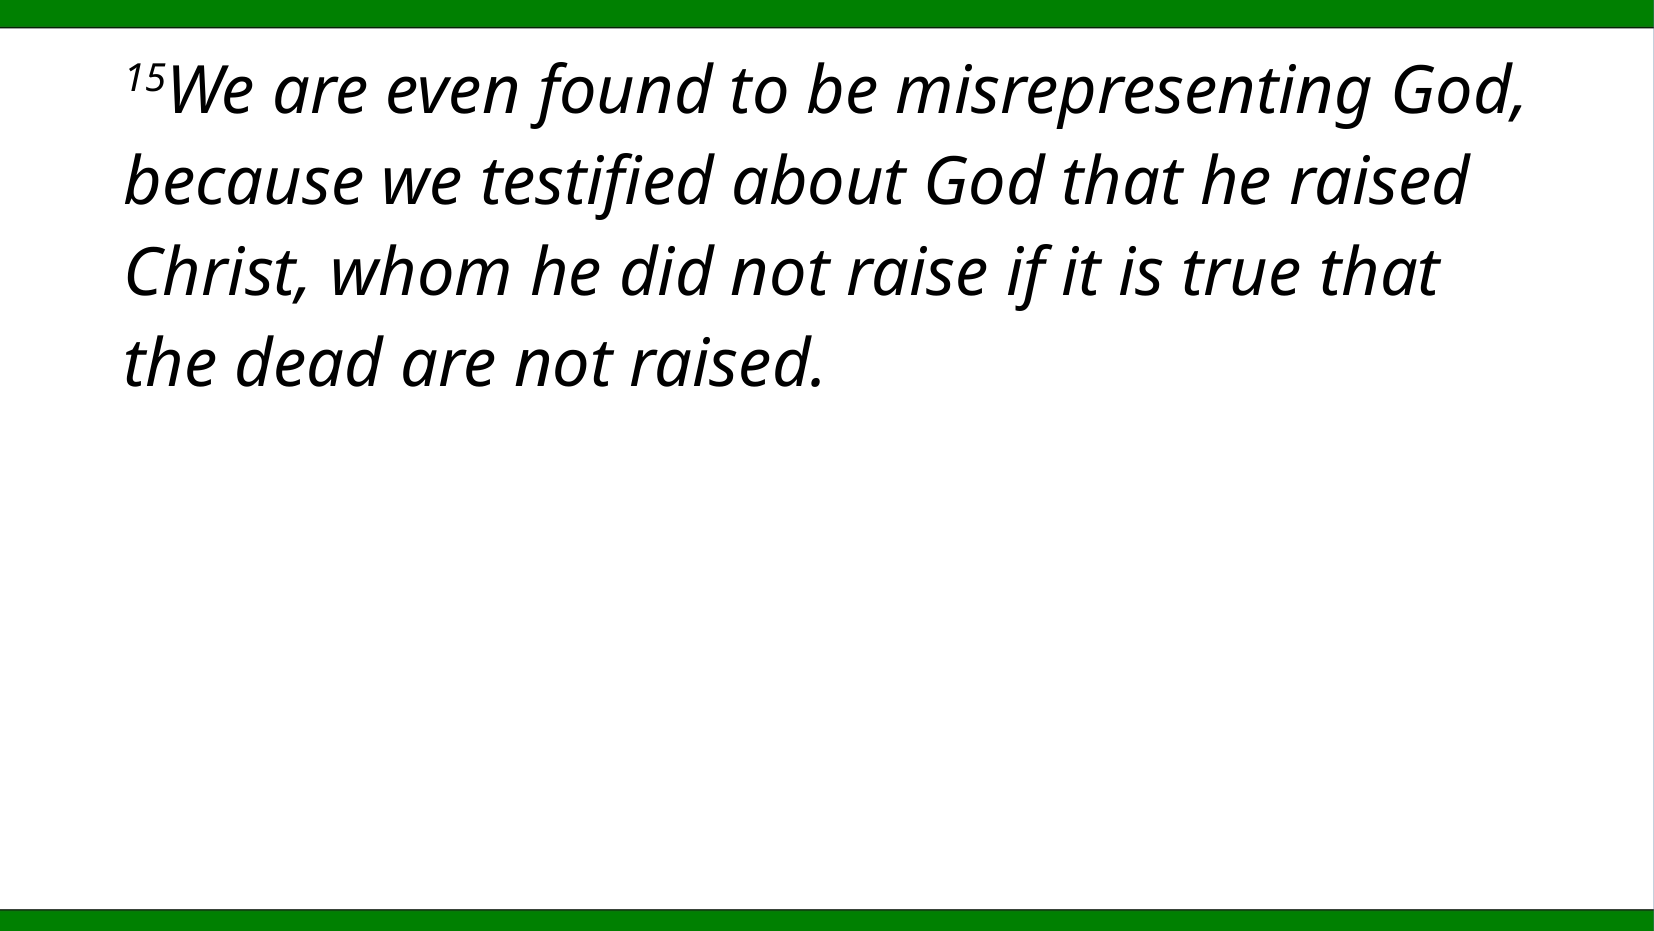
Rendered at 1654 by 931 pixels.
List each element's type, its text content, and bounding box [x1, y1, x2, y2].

text_box 15We are even found to be misrepresenting God, because we testified about God that he raised Christ, whom he did not raise if it is true that the dead are not raised. [108, 35, 1561, 405]
picture [0, 0, 1654, 931]
